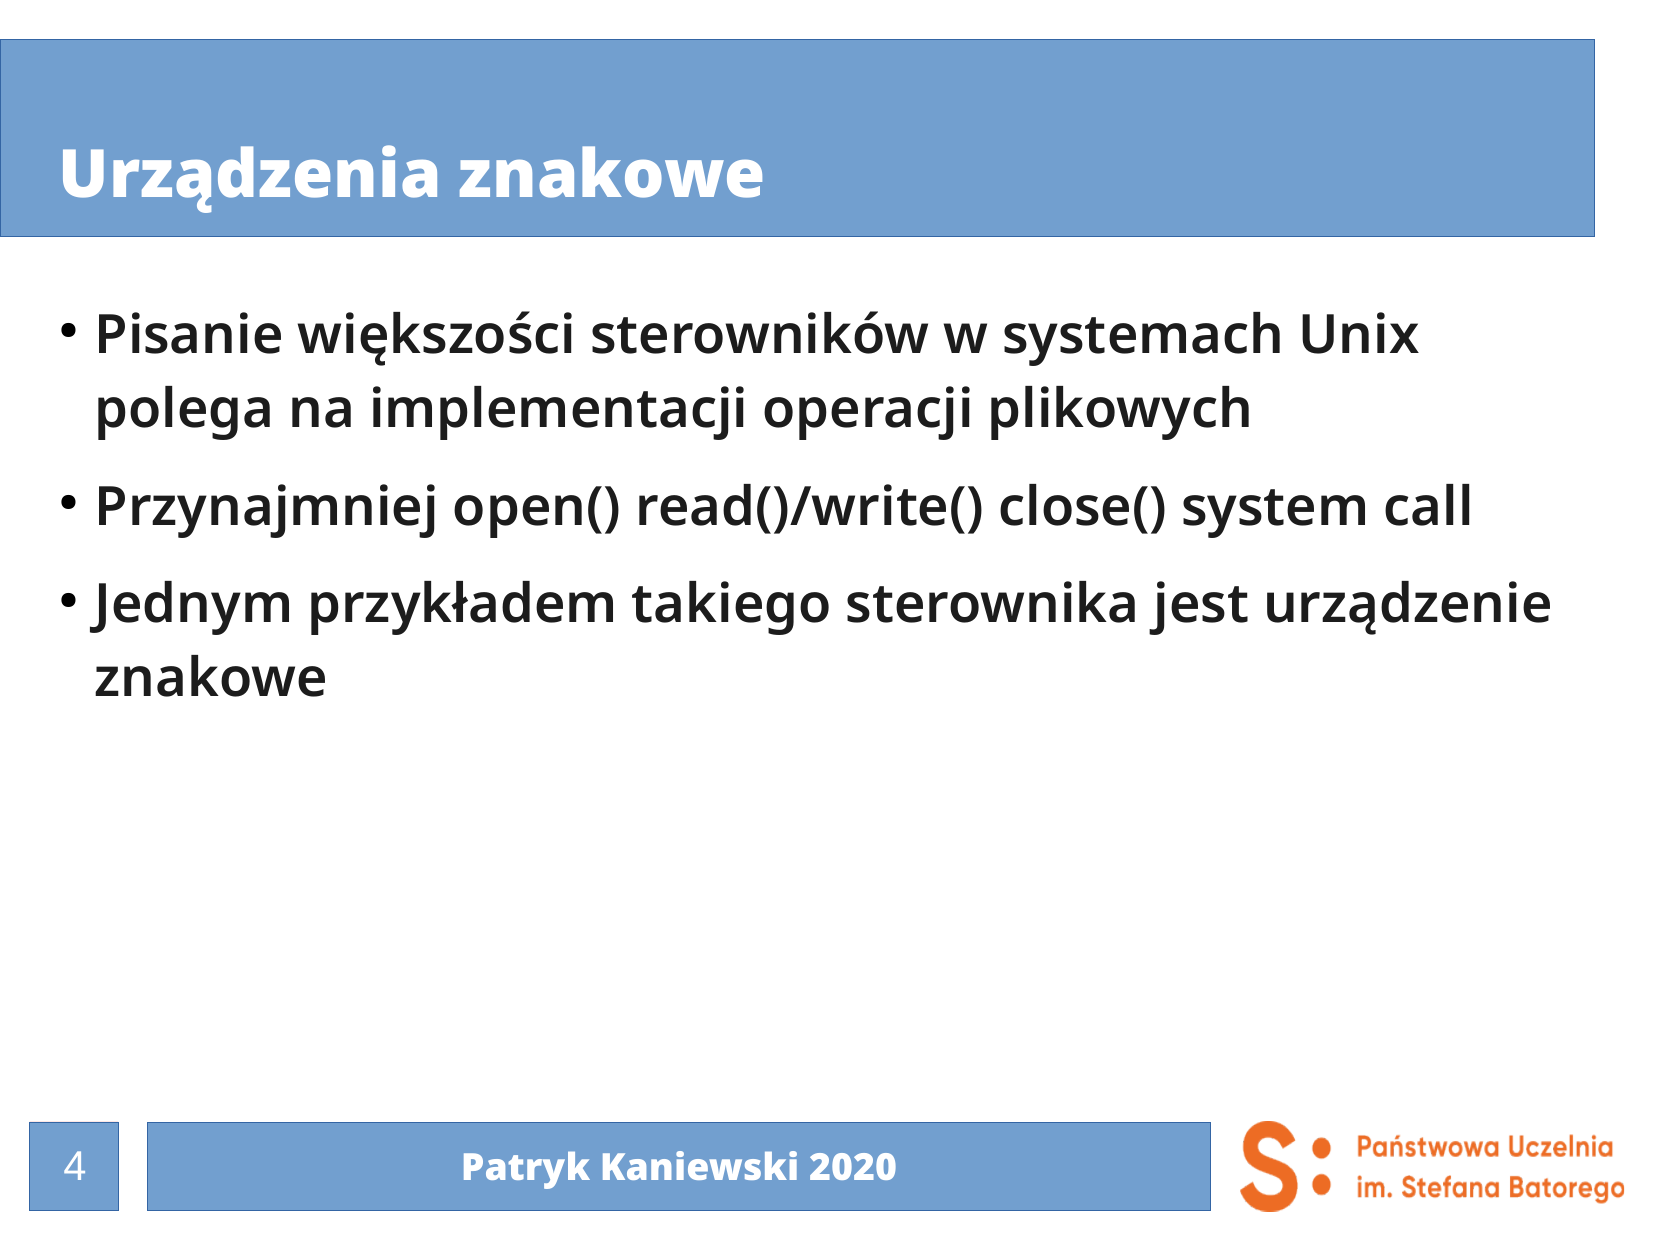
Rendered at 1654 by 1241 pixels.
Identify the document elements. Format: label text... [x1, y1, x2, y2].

title Urządzenia znakowe [59, 59, 1595, 217]
picture [1240, 1121, 1625, 1212]
list Pisanie większości sterowników w systemach Unix polega na implementacji operacji plikowych Przynajmniej open() read()/write() close() system call Jednym przykładem takiego sterownika jest urządzenie znakowe [59, 295, 1565, 1063]
